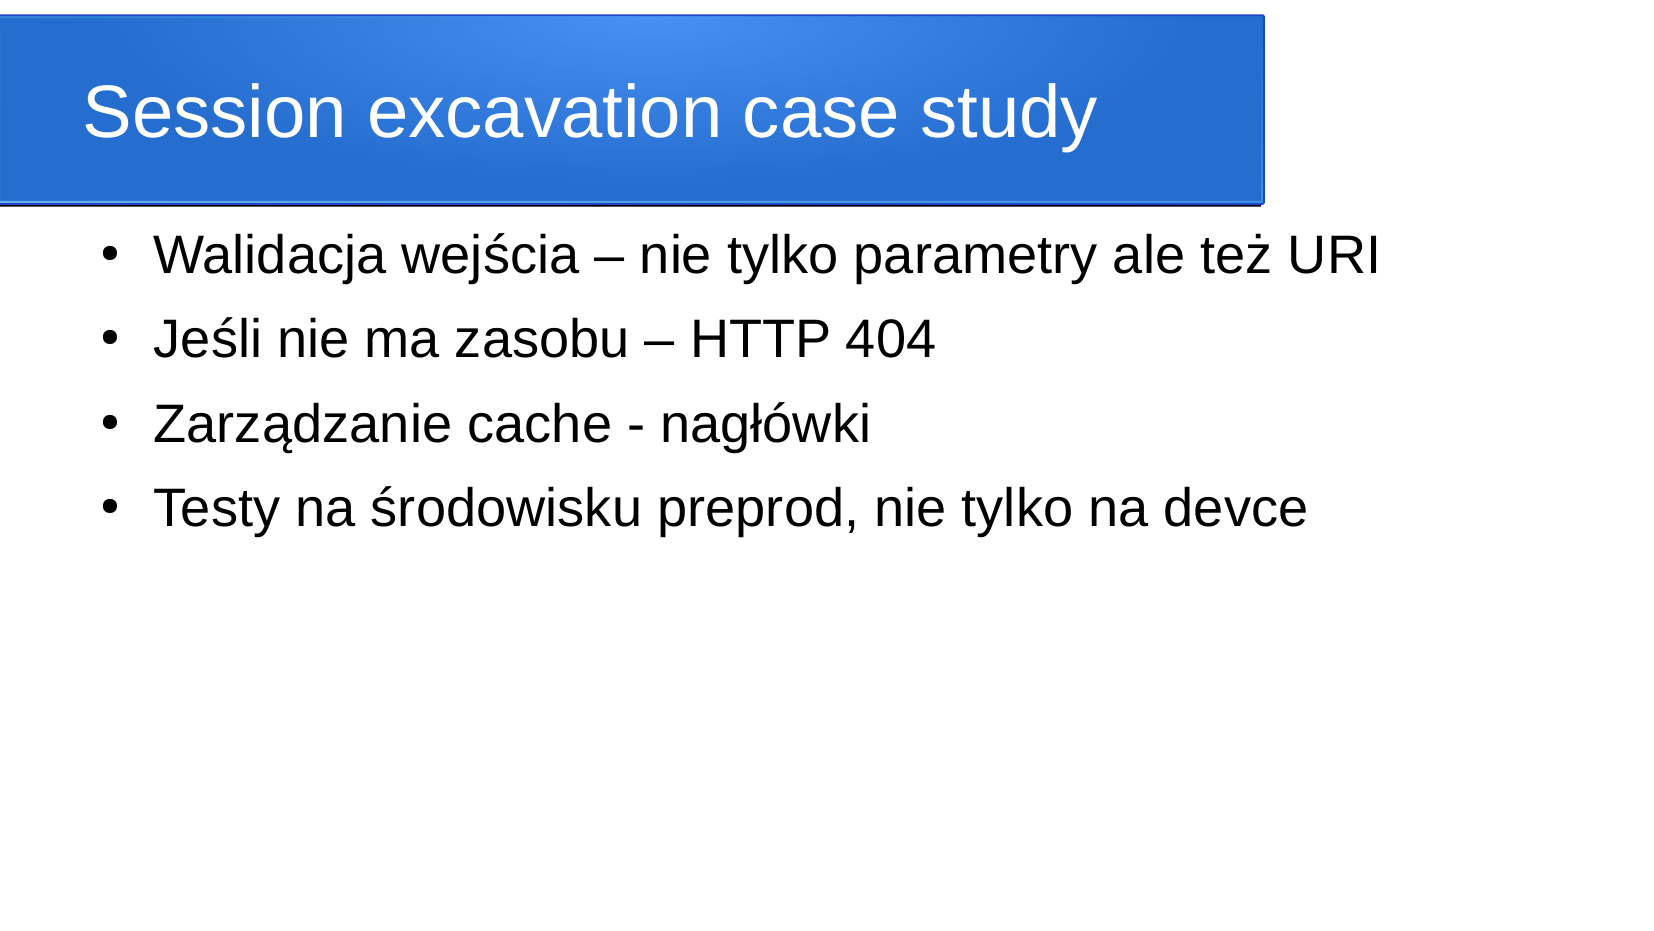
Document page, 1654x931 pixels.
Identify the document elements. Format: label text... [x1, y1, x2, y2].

list Walidacja wejścia – nie tylko parametry ale też URI Jeśli nie ma zasobu – HTTP 404 Zarządzanie cache - nagłówki Testy na środowisku preprod, nie tylko na devce [82, 224, 1571, 764]
title Session excavation case study [82, 35, 1235, 189]
